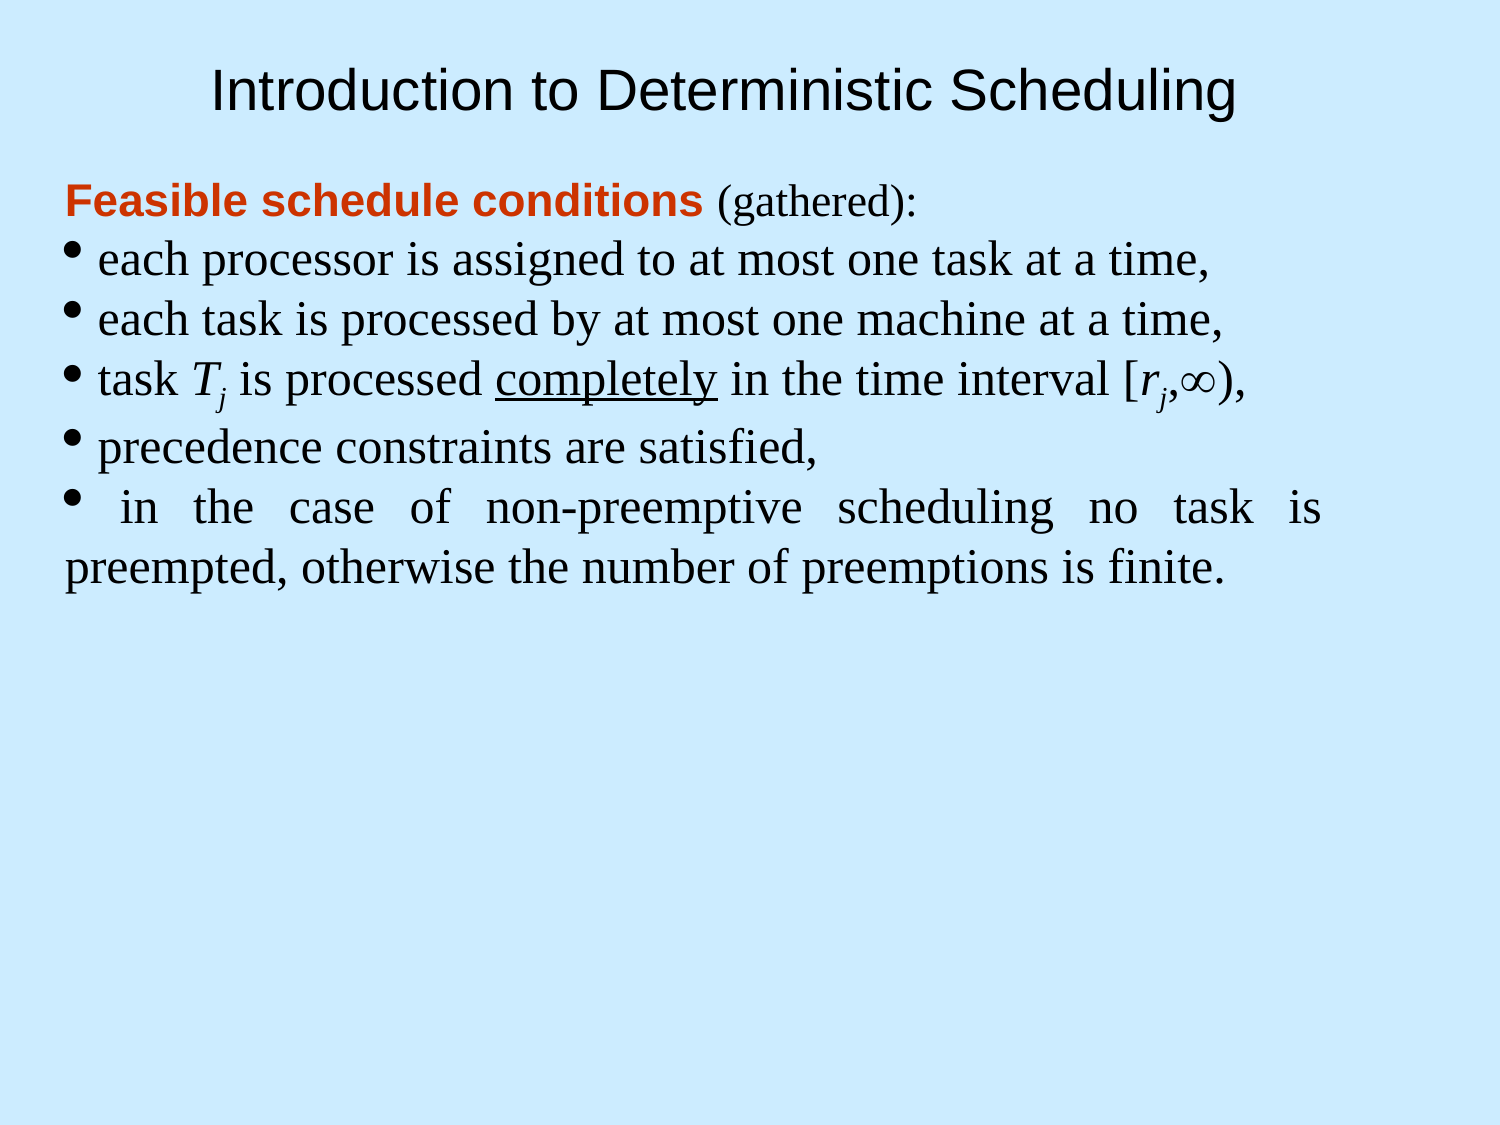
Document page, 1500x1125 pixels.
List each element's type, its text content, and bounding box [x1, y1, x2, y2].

text_box Feasible schedule conditions (gathered): each processor is assigned to at most one task at a time, each task is processed by at most one machine at a time, task Tj is processed completely in the time interval [rj,), precedence constraints are satisfied, in the case of non-preemptive scheduling no task is preempted, otherwise the number of preemptions is finite. [49, 162, 1338, 602]
title Introduction to Deterministic Scheduling [0, 12, 1450, 163]
